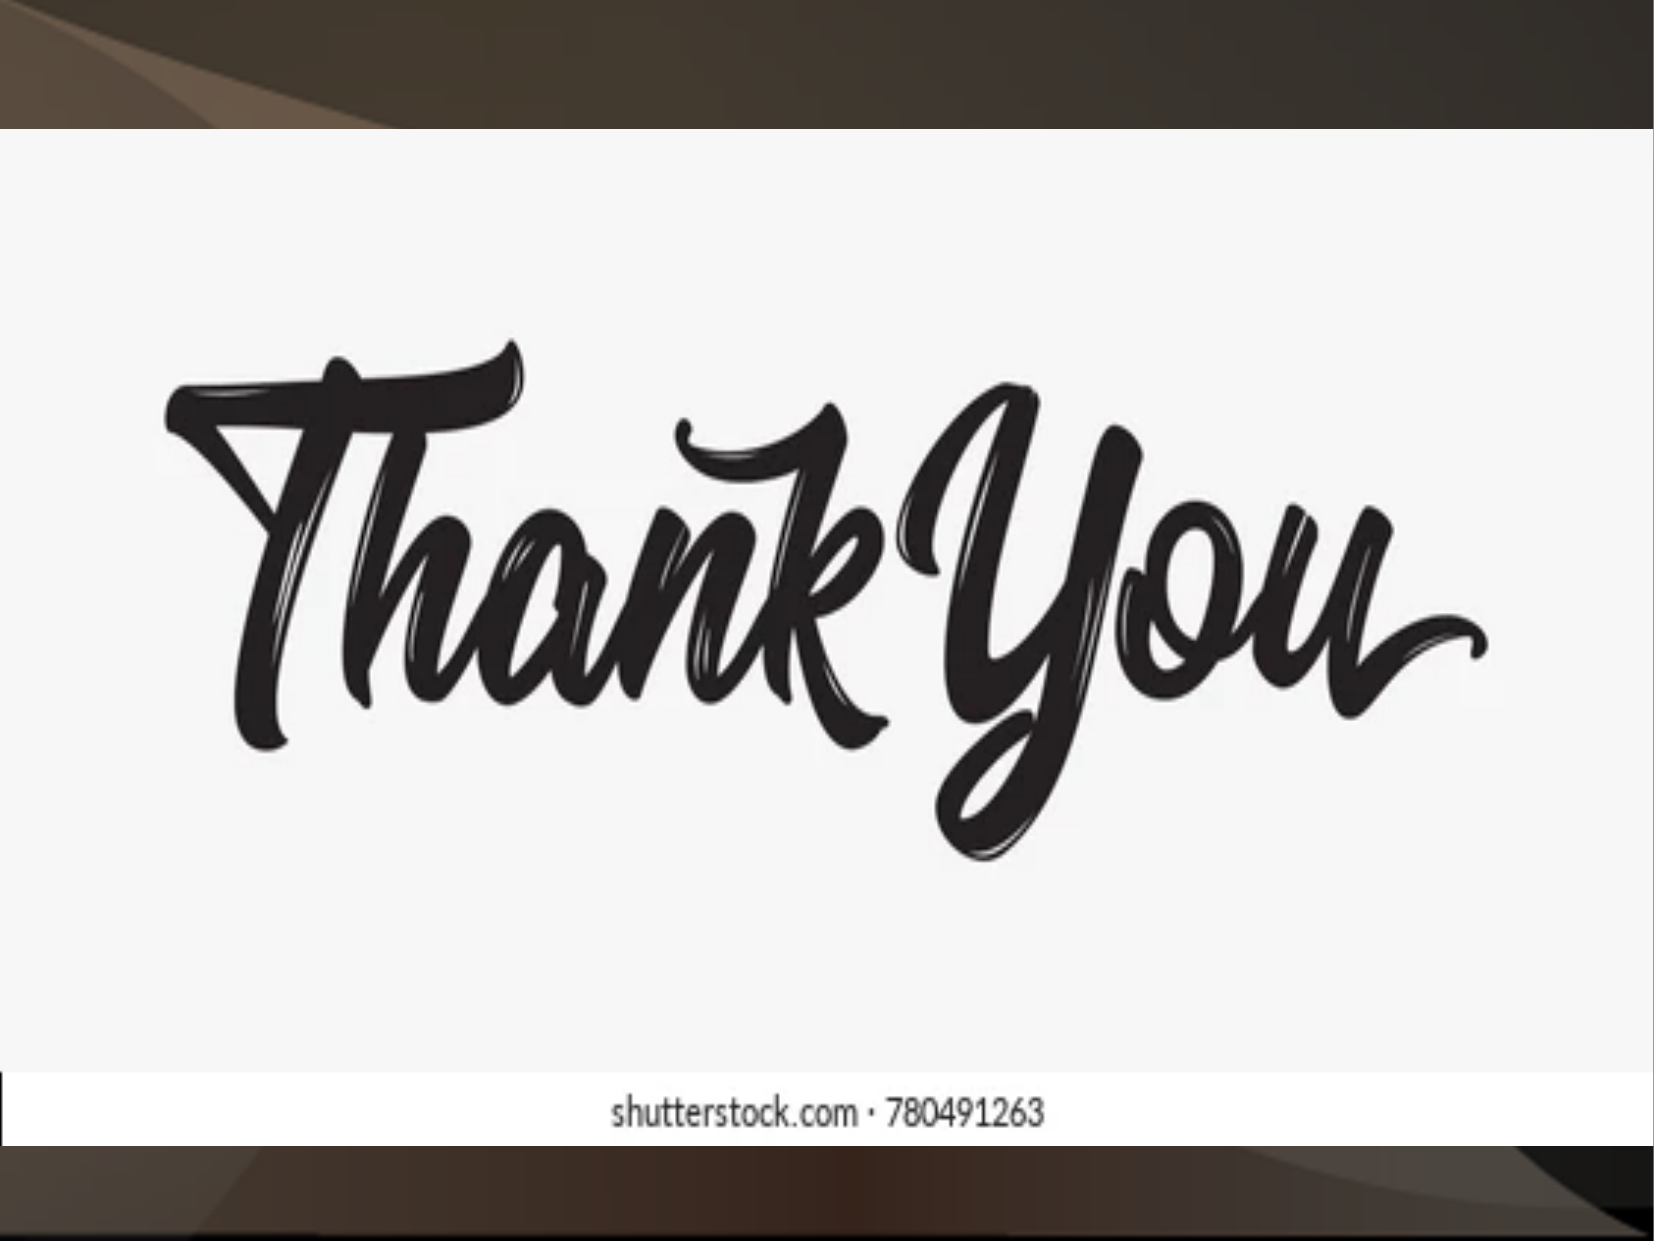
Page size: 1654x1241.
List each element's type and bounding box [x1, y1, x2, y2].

picture [0, 0, 1654, 1241]
title [82, 49, 1571, 129]
